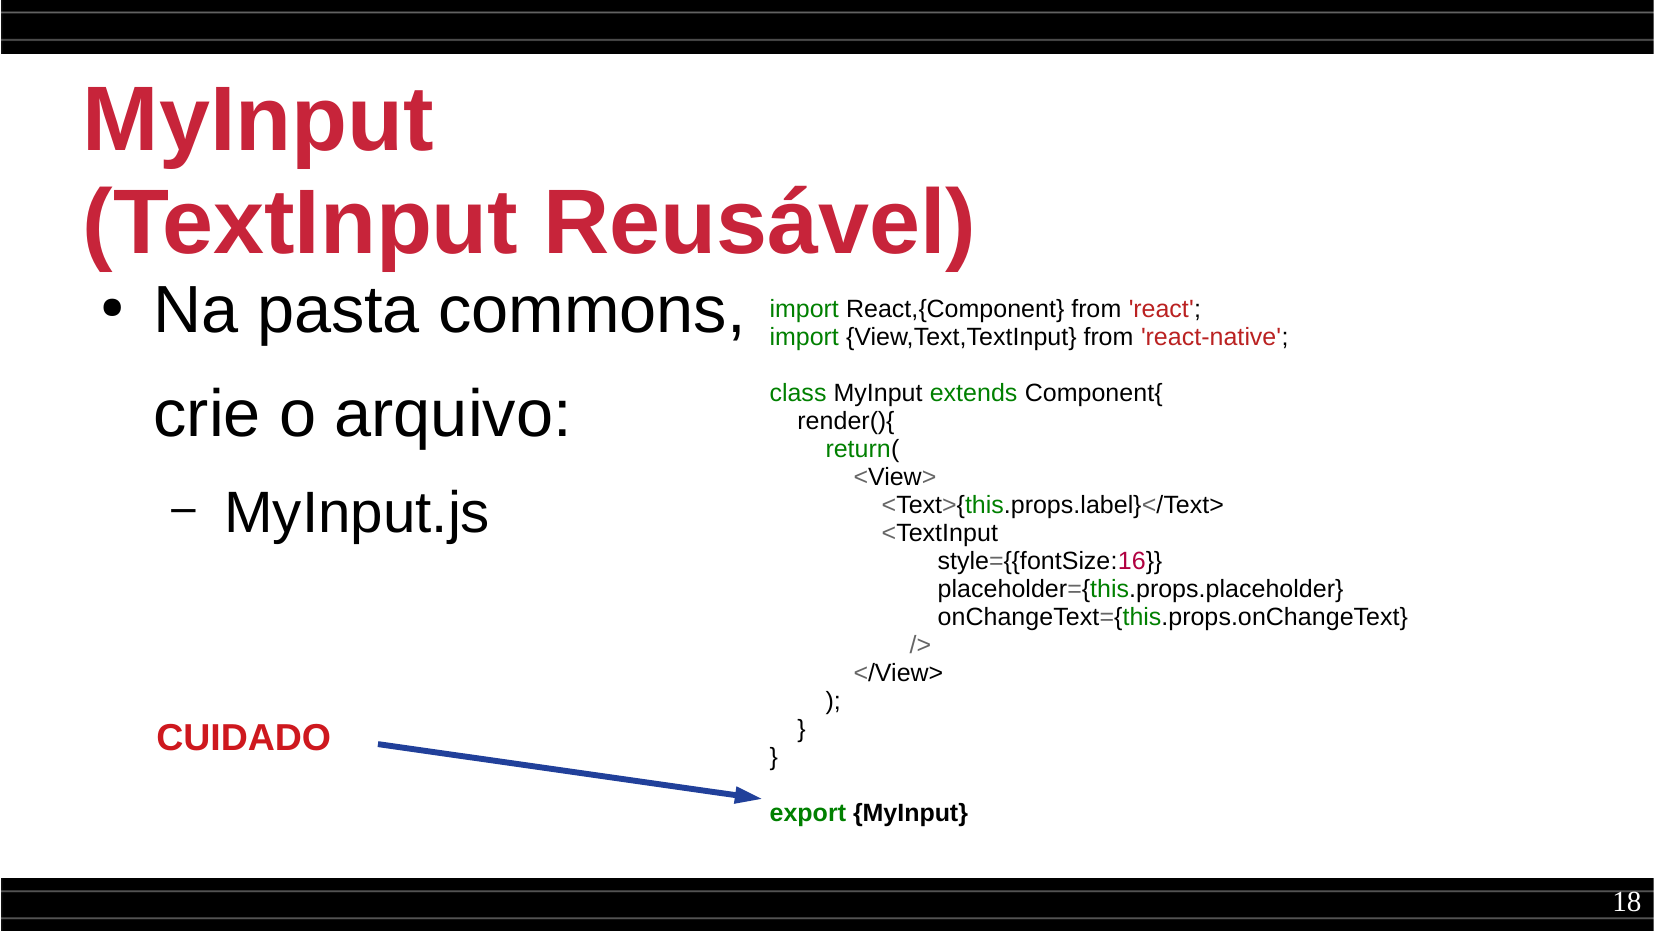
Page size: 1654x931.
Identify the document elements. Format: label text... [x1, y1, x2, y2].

title MyInput (TextInput Reusável) [82, 67, 1571, 271]
picture [1, 878, 1654, 931]
text_box CUIDADO [141, 708, 347, 766]
text_box import React,{Component} from 'react'; import {View,Text,TextInput} from 'react-native'; class MyInput extends Component{ render(){ return( <View> <Text>{this.props.label}</Text> <TextInput style={{fontSize:16}} placeholder={this.props.placeholder} onChangeText={this.props.onChangeText} /> </View> ); } } export {MyInput} [754, 287, 1548, 863]
picture [1, 0, 1654, 54]
list Na pasta commons, crie o arquivo: MyInput.js [82, 271, 1571, 758]
